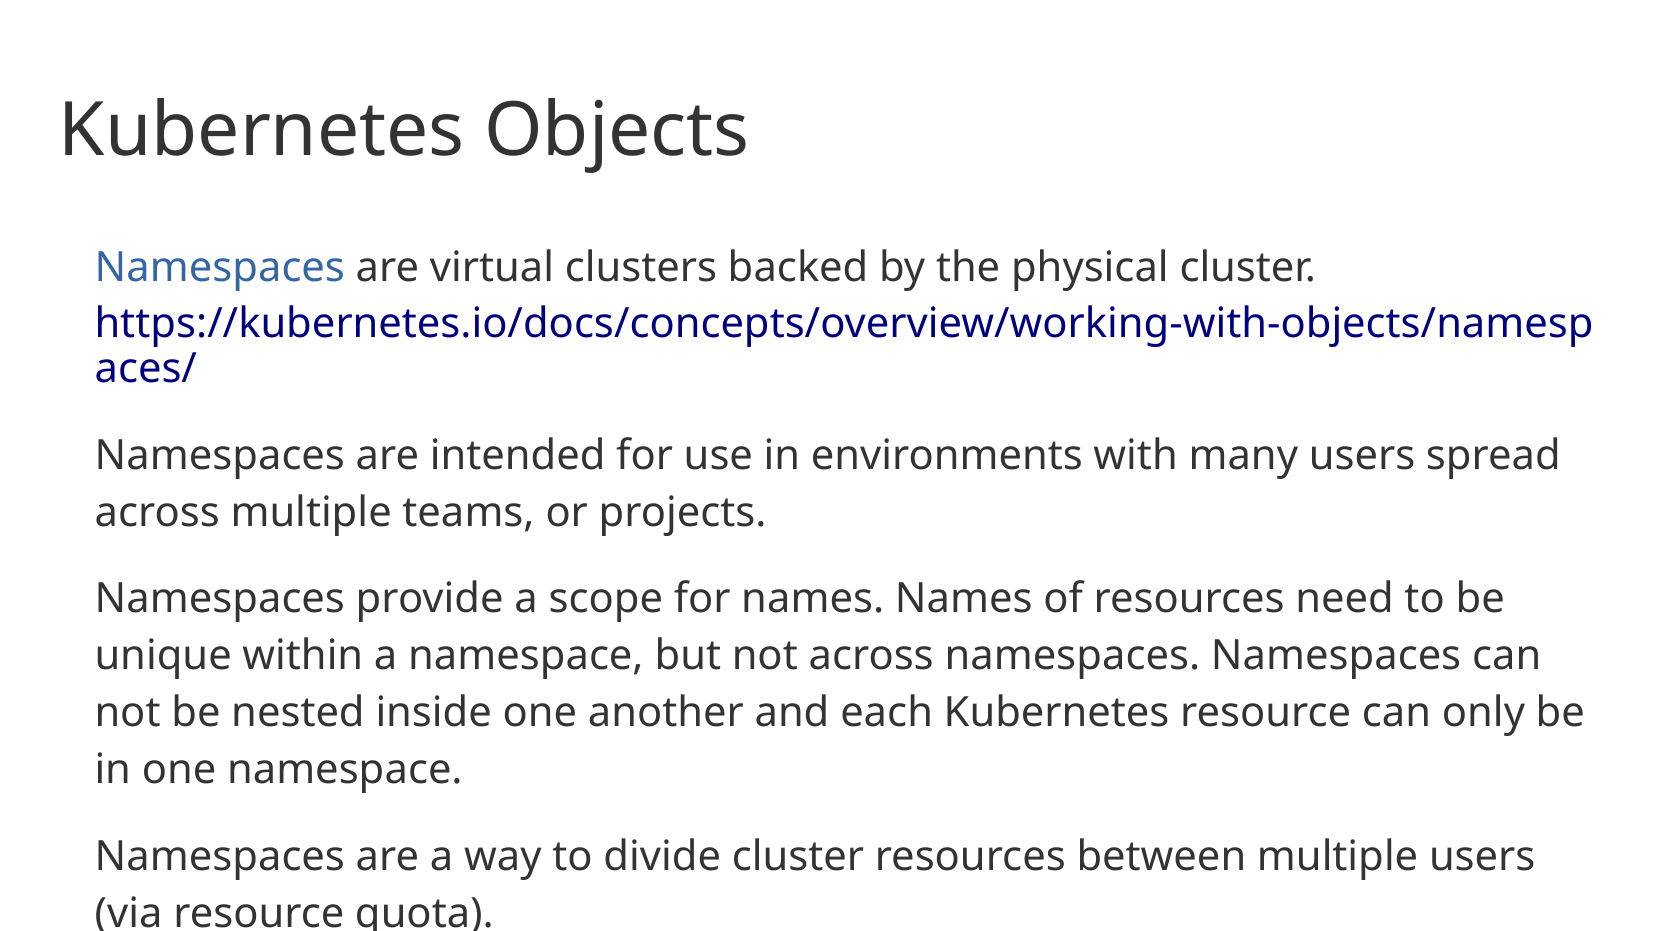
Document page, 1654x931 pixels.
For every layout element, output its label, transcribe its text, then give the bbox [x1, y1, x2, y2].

list Namespaces are virtual clusters backed by the physical cluster. https://kubernetes.io/docs/concepts/overview/working-with-objects/namespaces/ Namespaces are intended for use in environments with many users spread across multiple teams, or projects. Namespaces provide a scope for names. Names of resources need to be unique within a namespace, but not across namespaces. Namespaces can not be nested inside one another and each Kubernetes resource can only be in one namespace. Namespaces are a way to divide cluster resources between multiple users (via resource quota). [59, 236, 1595, 768]
title Kubernetes Objects [59, 59, 1595, 178]
